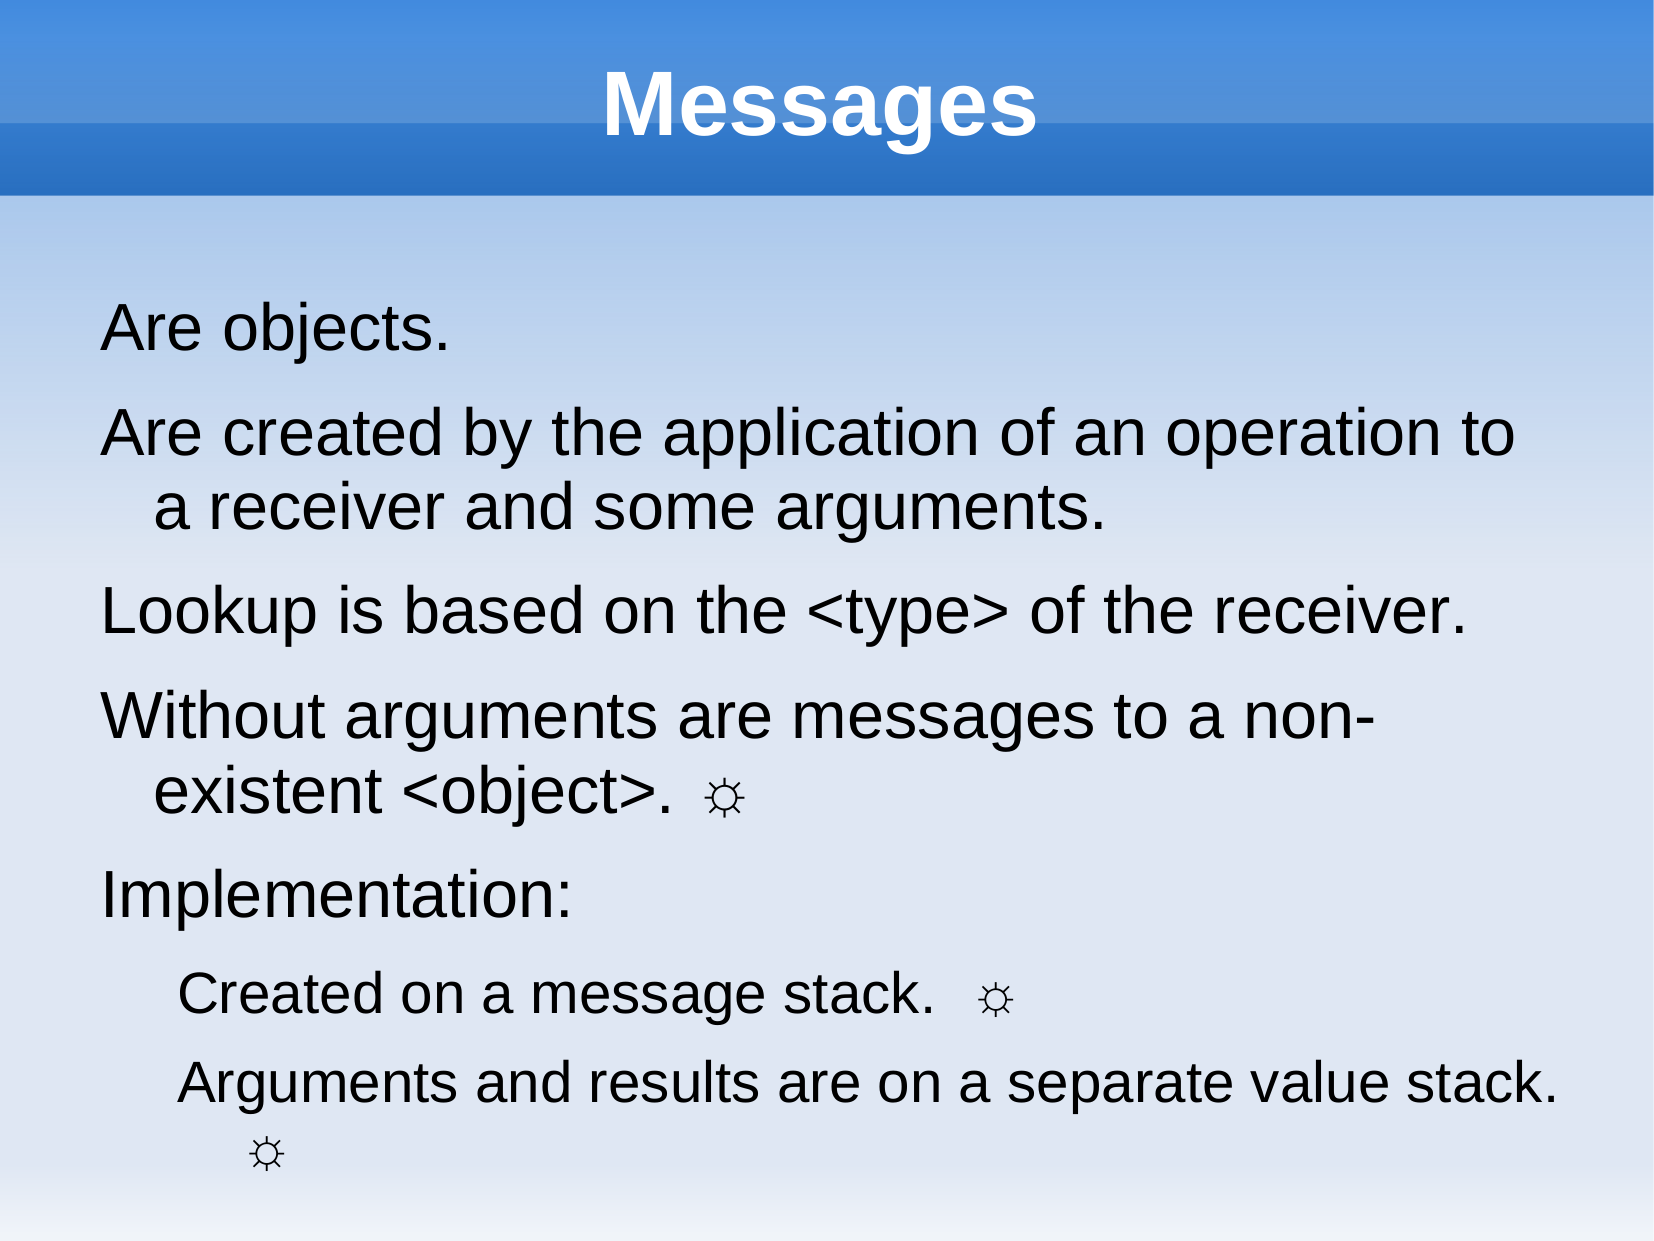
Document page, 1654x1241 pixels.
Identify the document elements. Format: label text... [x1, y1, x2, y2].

picture [0, 0, 1654, 1241]
title Messages [76, 7, 1565, 200]
list Are objects. Are created by the application of an operation to a receiver and some arguments. Lookup is based on the <type> of the receiver. Without arguments are messages to a non-existent <object>. ☼ Implementation: Created on a message stack. ☼ Arguments and results are on a separate value stack. ☼ [82, 290, 1571, 1180]
